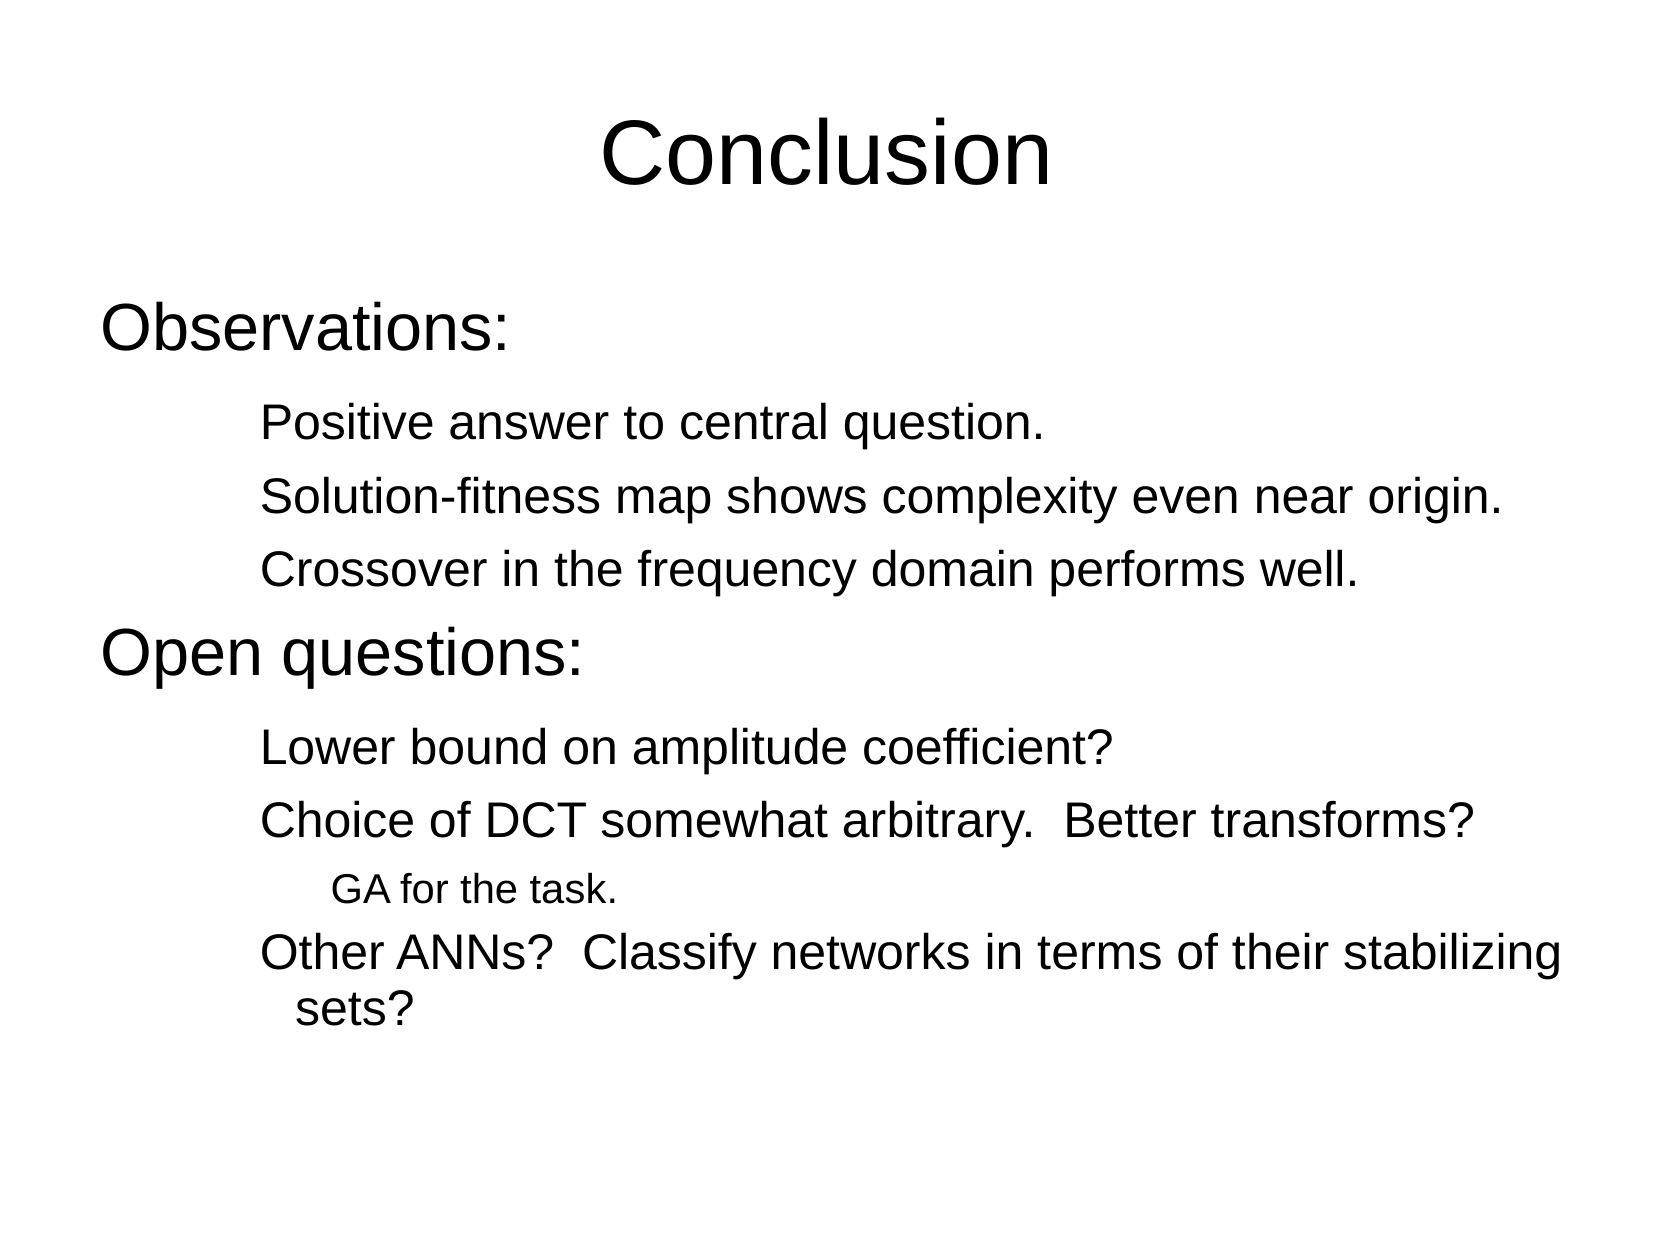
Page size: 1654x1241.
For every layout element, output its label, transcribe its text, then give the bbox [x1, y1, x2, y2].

title Conclusion [82, 56, 1571, 250]
list Observations: Positive answer to central question. Solution-fitness map shows complexity even near origin. Crossover in the frequency domain performs well. Open questions: Lower bound on amplitude coefficient? Choice of DCT somewhat arbitrary. Better transforms? GA for the task. Other ANNs? Classify networks in terms of their stabilizing sets? [82, 290, 1571, 1094]
